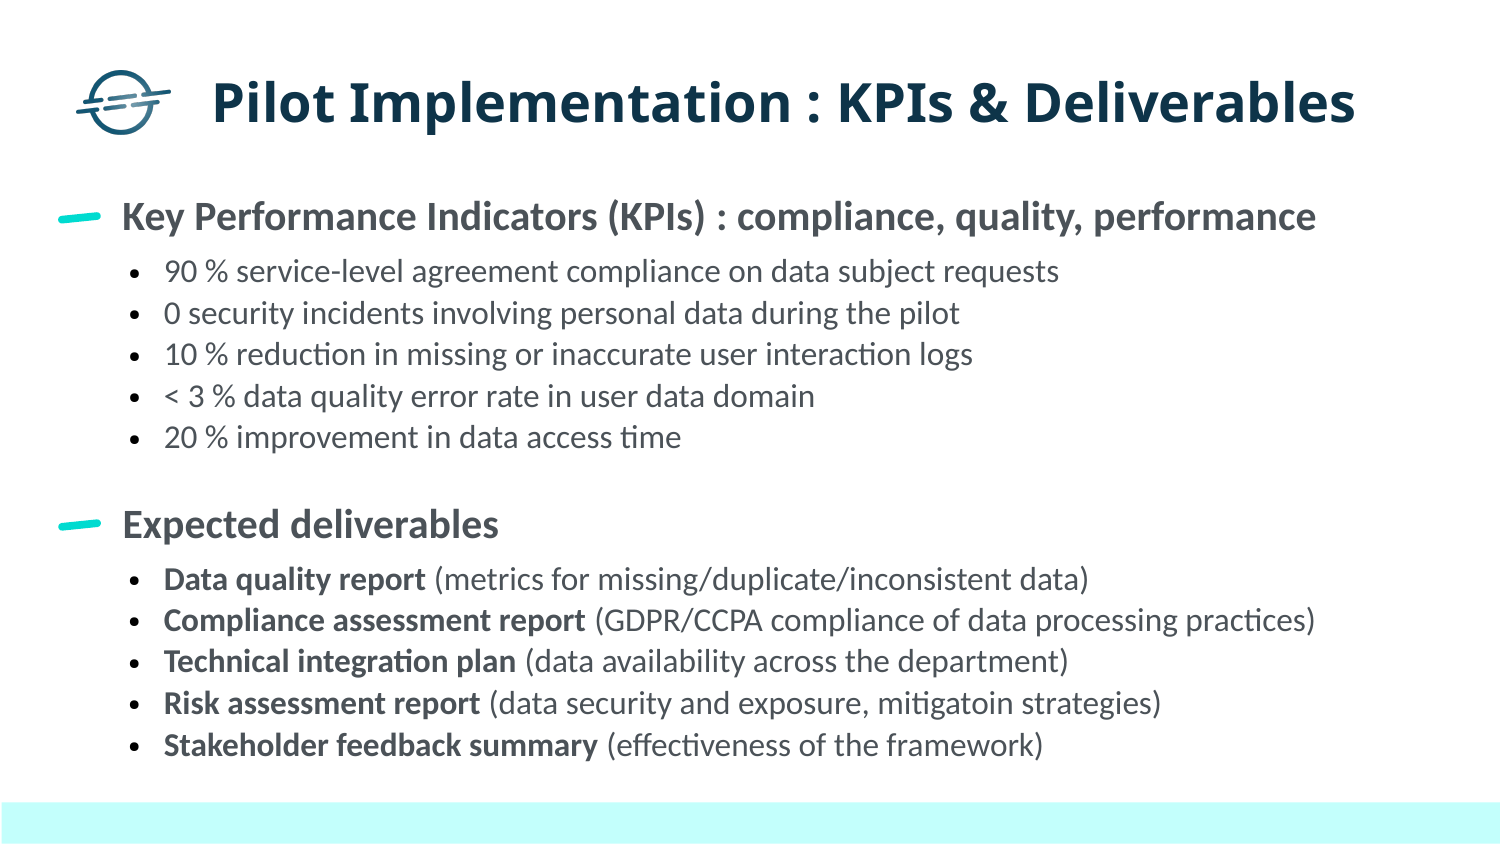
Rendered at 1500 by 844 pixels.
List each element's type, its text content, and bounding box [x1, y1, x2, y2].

title Pilot Implementation : KPIs & Deliverables [196, 53, 1500, 155]
title Key Performance Indicators (KPIs) : compliance, quality, performance [107, 174, 1423, 255]
text_box [58, 212, 101, 224]
text_box Data quality report (metrics for missing/duplicate/inconsistent data) Compliance assessment report (GDPR/CCPA compliance of data processing practices) Technical integration plan (data availability across the department) Risk assessment report (data security and exposure, mitigatoin strategies) Stakeholder feedback summary (effectiveness of the framework) [113, 557, 1358, 783]
picture [76, 70, 171, 135]
text_box [58, 519, 101, 531]
text_box [1, 802, 1500, 844]
title Expected deliverables [107, 481, 672, 563]
text_box 90 % service-level agreement compliance on data subject requests 0 security incidents involving personal data during the pilot 10 % reduction in missing or inaccurate user interaction logs < 3 % data quality error rate in user data domain 20 % improvement in data access time [113, 250, 1238, 465]
